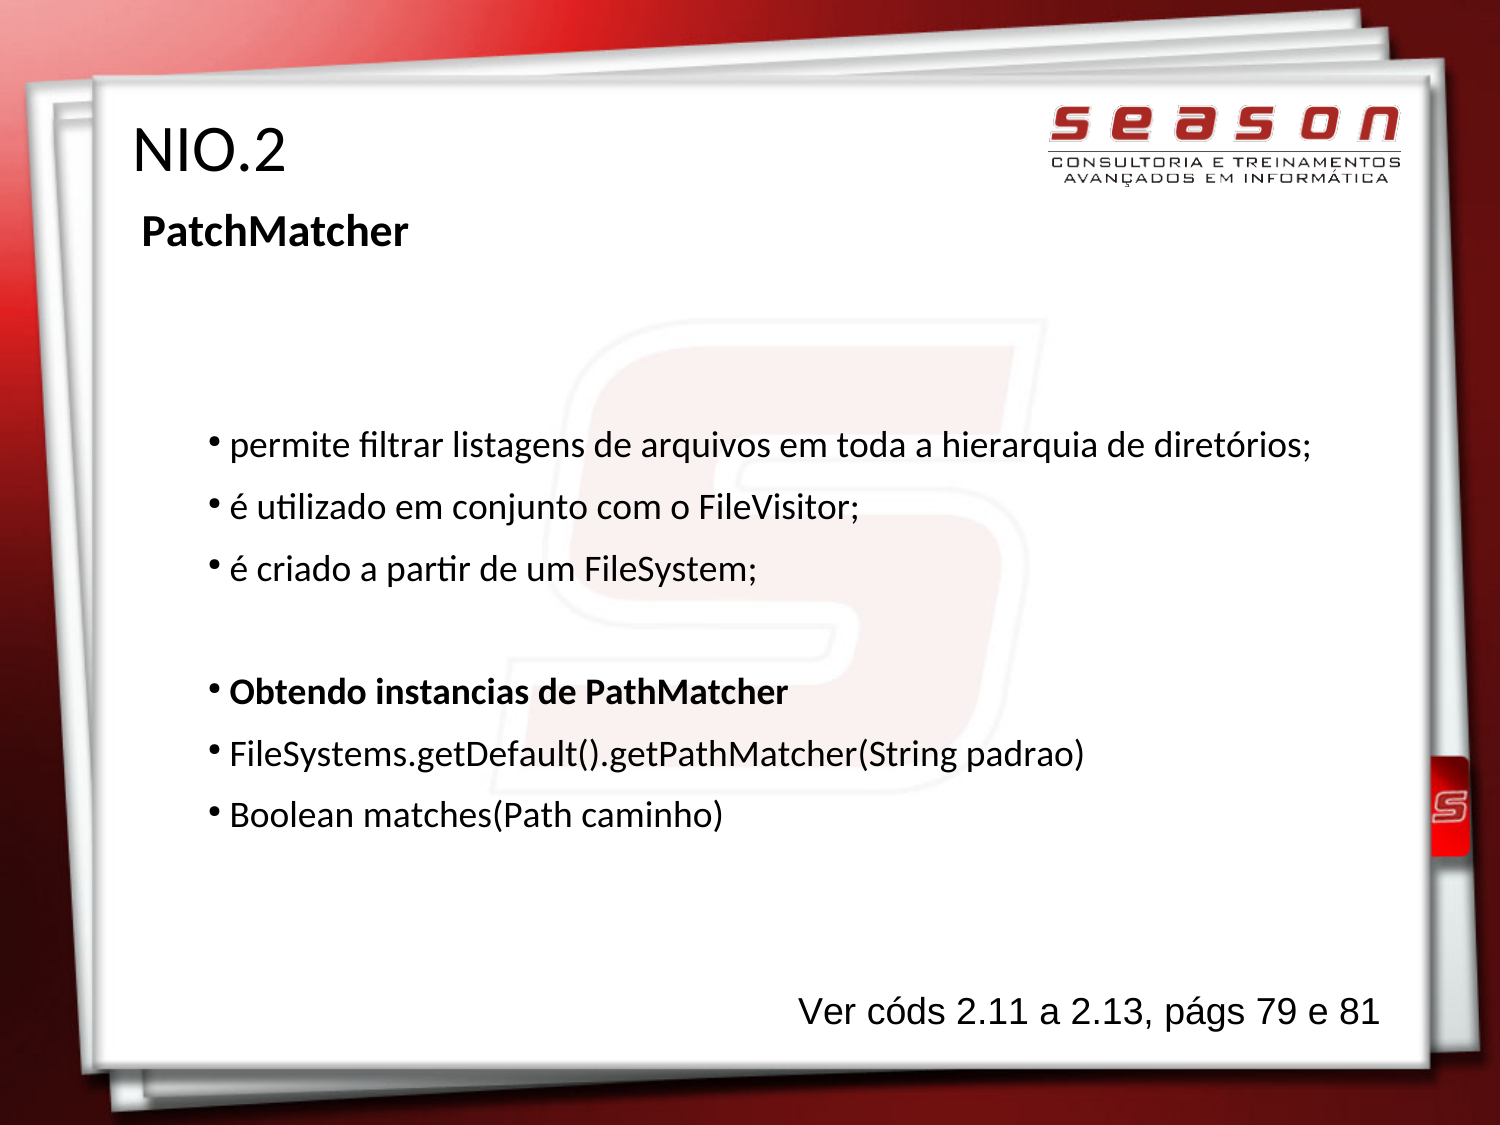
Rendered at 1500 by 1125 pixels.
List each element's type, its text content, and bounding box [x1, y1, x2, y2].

text_box PatchMatcher [141, 200, 1240, 256]
title NIO.2 [118, 33, 1394, 257]
text_box Ver códs 2.11 a 2.13, págs 79 e 81 [708, 979, 1396, 1040]
picture [0, 0, 1500, 1125]
text_box permite filtrar listagens de arquivos em toda a hierarquia de diretórios; é utilizado em conjunto com o FileVisitor; é criado a partir de um FileSystem; Obtendo instancias de PathMatcher FileSystems.getDefault().getPathMatcher(String padrao) Boolean matches(Path caminho) [207, 375, 1328, 880]
